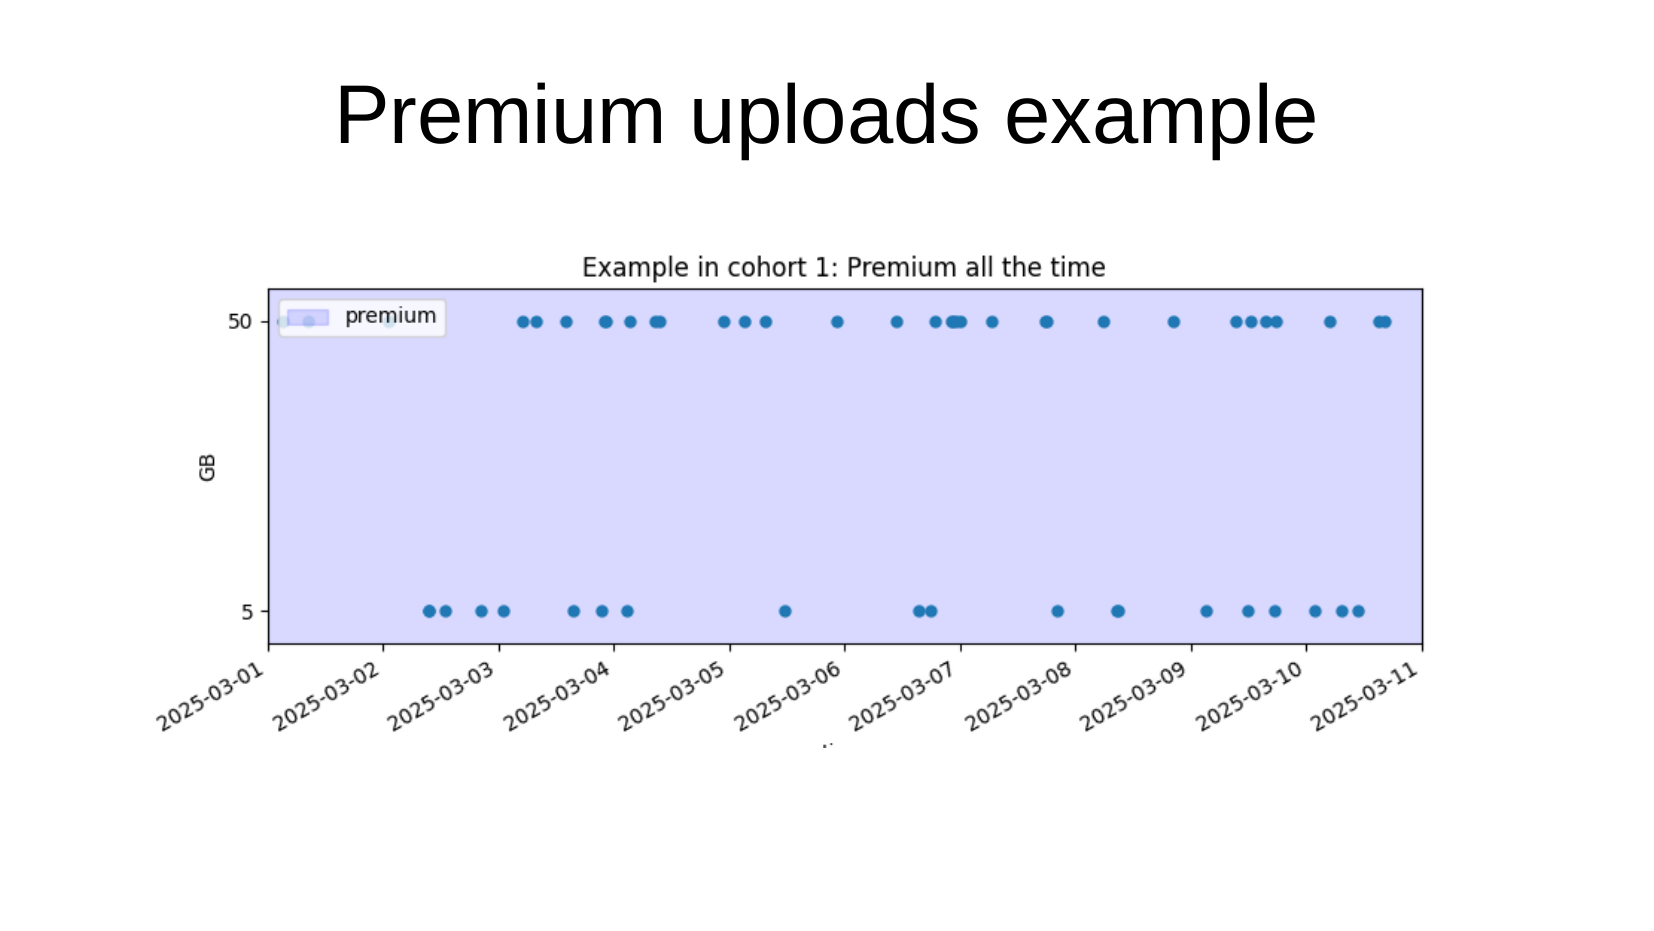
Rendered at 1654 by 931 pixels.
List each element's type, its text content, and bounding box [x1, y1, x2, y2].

picture [82, 226, 1571, 748]
title Premium uploads example [82, 37, 1571, 193]
